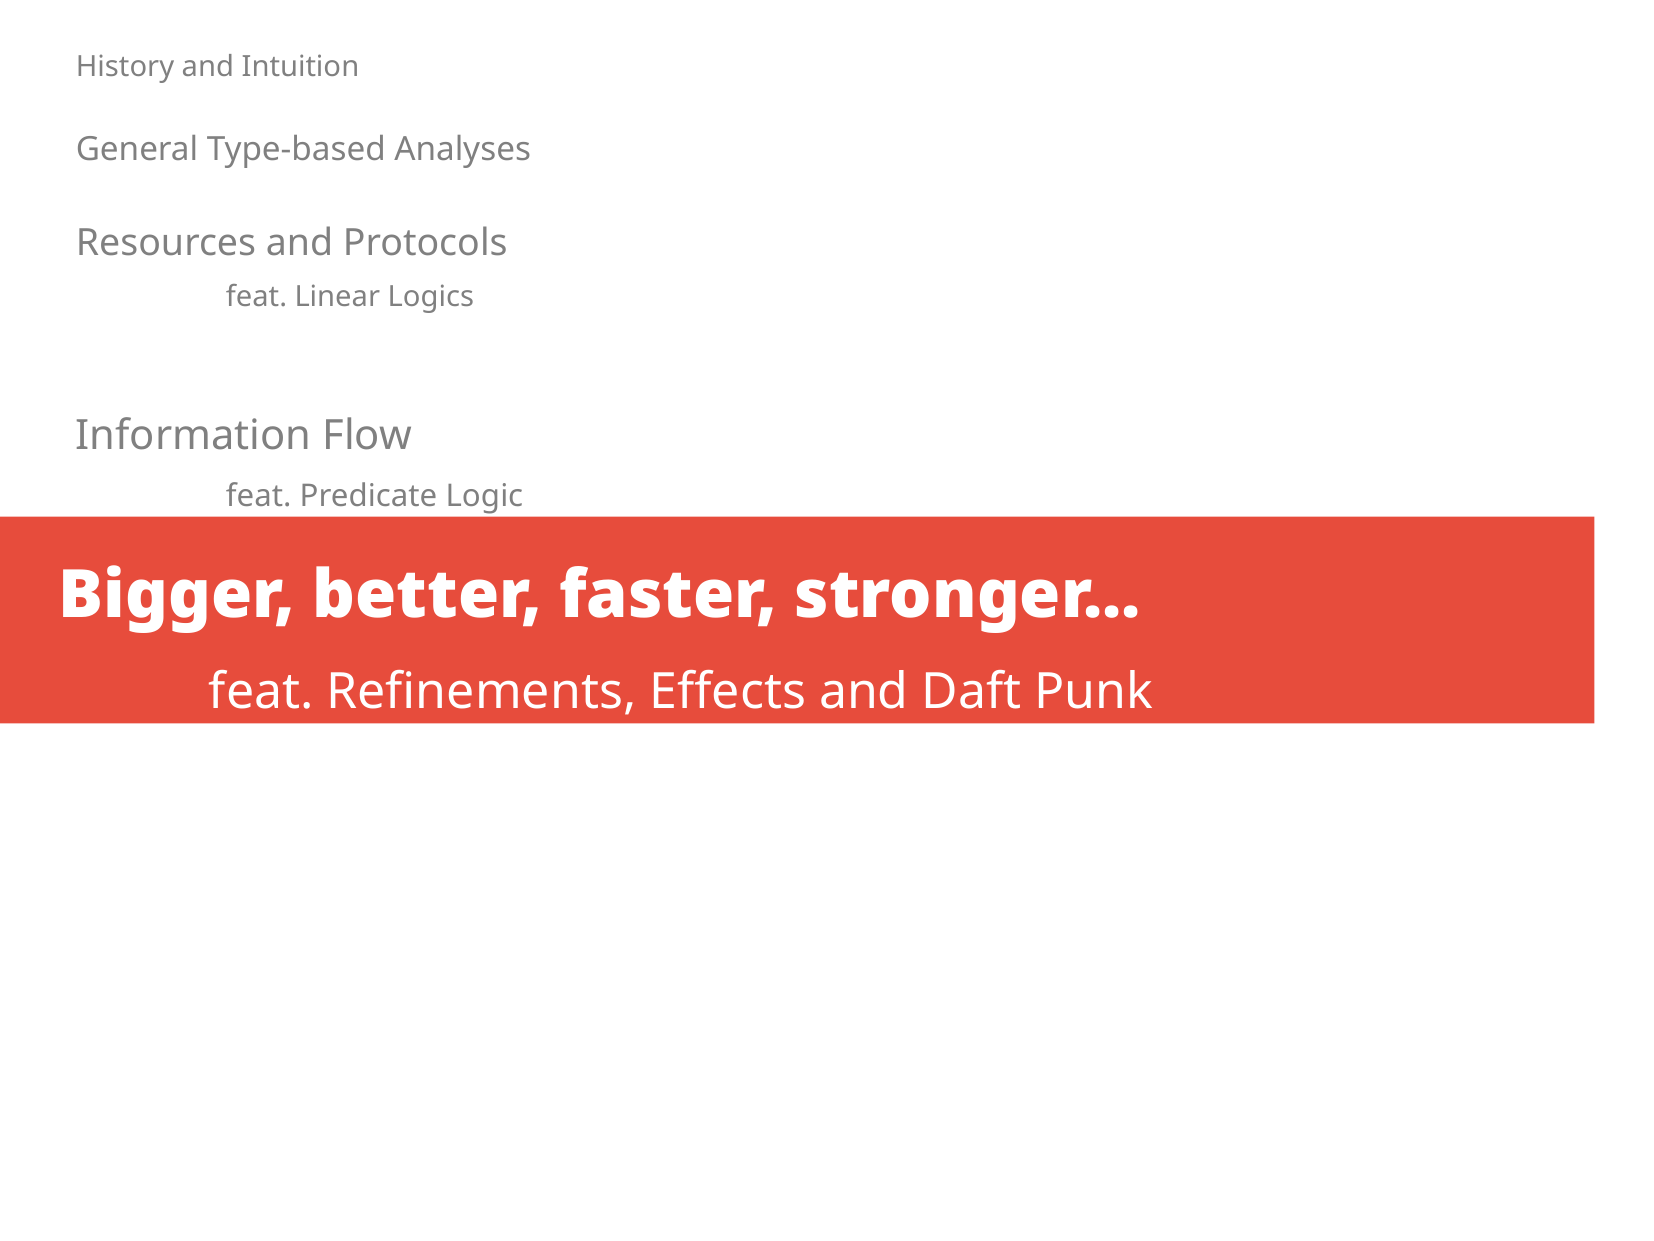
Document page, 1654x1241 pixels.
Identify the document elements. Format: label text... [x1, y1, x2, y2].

text_box History and Intuition General Type-based Analyses Resources and Protocols feat. Linear Logics Information Flow feat. Predicate Logic [61, 38, 626, 465]
title Bigger, better, faster, stronger... feat. Refinements, Effects and Daft Punk [59, 546, 1595, 694]
